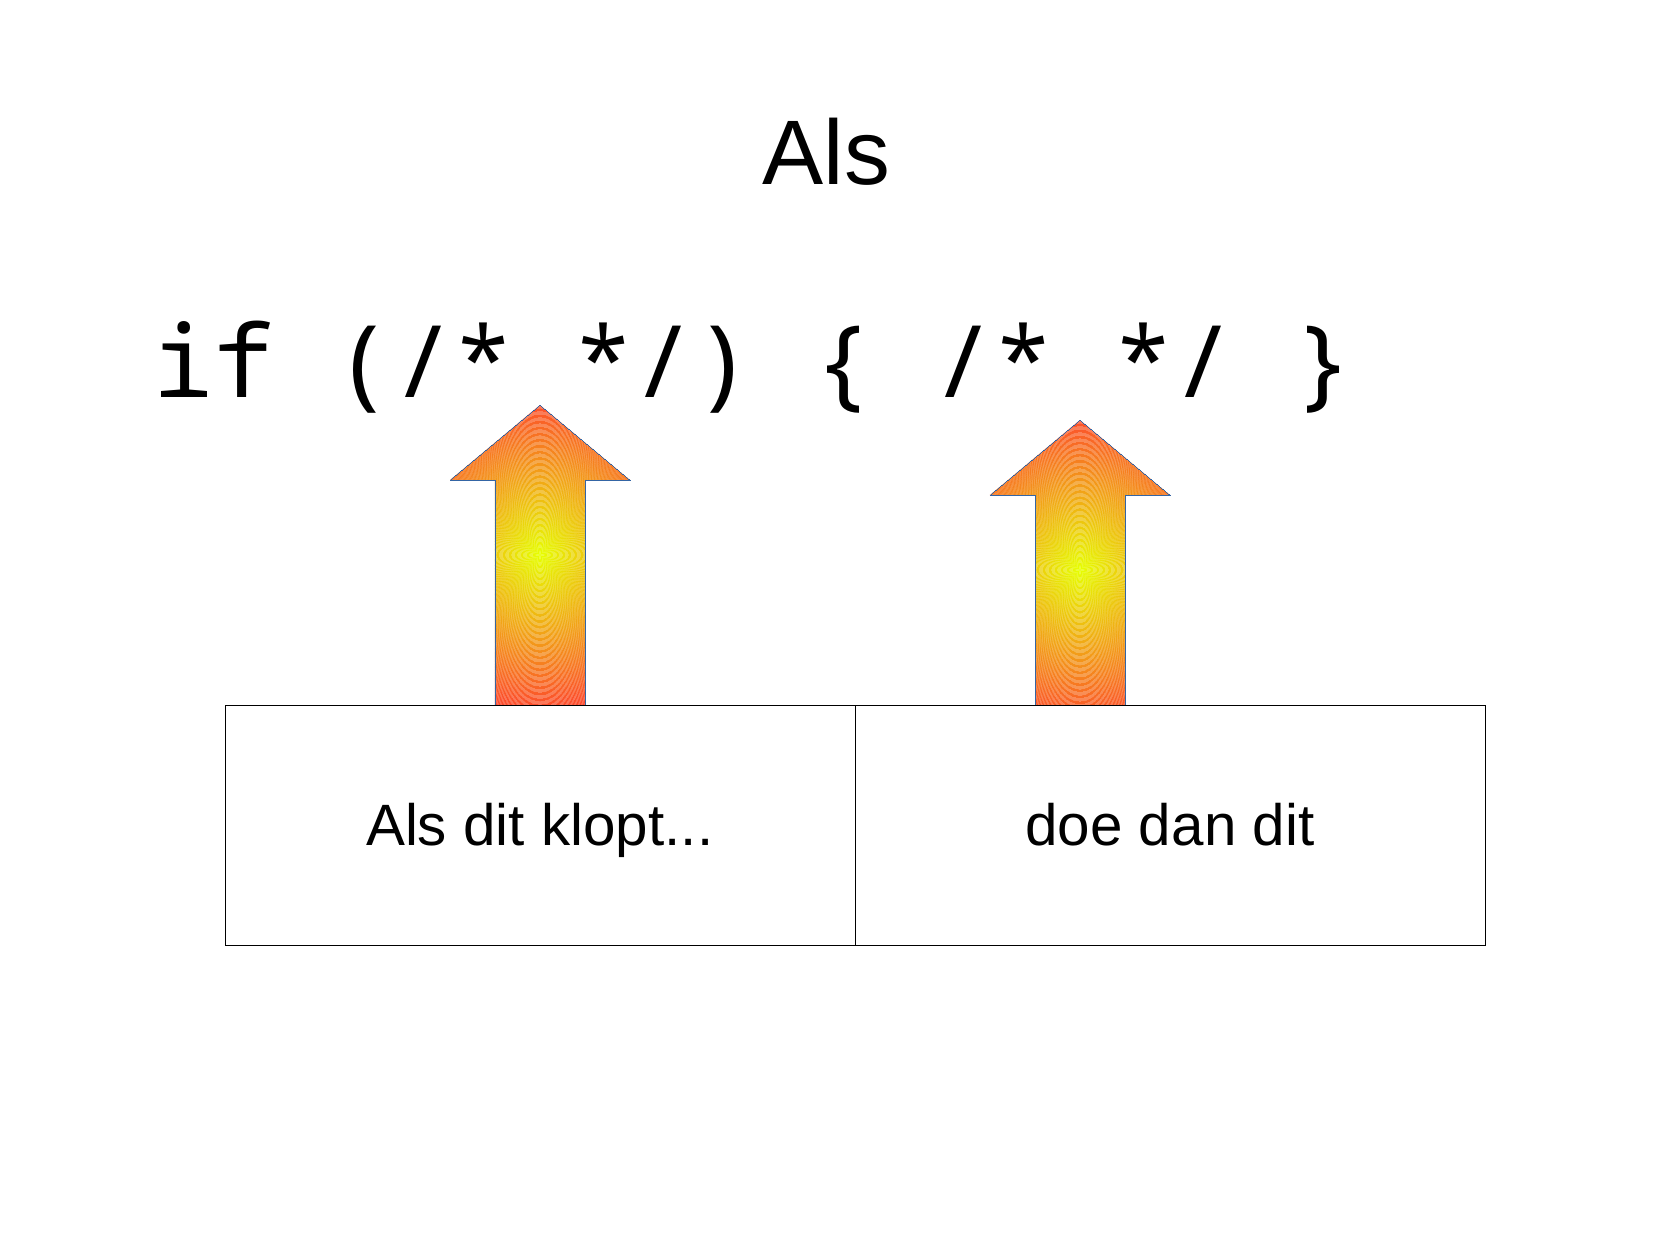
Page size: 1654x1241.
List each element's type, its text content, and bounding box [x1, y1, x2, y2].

title Als [82, 49, 1571, 257]
text_box Als dit klopt... [225, 705, 855, 946]
list if (/* */) { /* */ } [82, 290, 1571, 1010]
text_box doe dan dit [855, 705, 1486, 946]
text_box [990, 420, 1171, 705]
text_box [450, 405, 631, 705]
